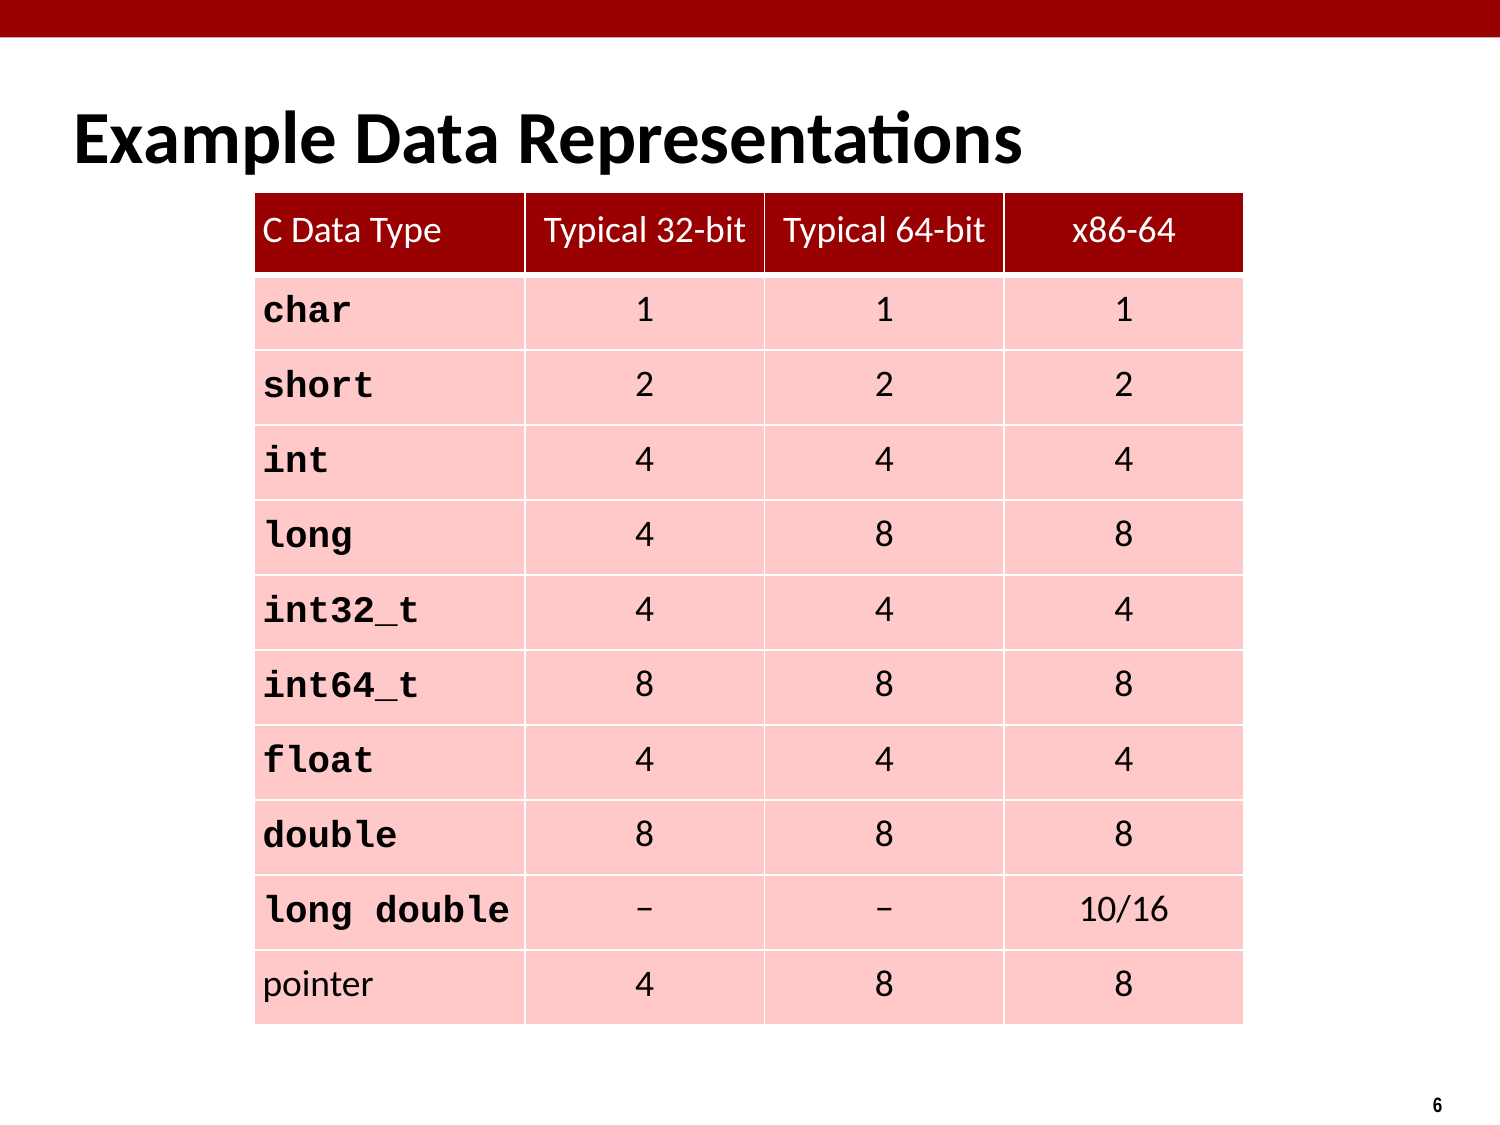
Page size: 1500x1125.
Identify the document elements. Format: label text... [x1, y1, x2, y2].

table_cell 4 [526, 951, 764, 1024]
table_cell 4 [765, 426, 1003, 499]
table_cell 2 [526, 351, 764, 424]
title Example Data Representations [58, 71, 1304, 197]
table_cell 8 [526, 801, 764, 874]
table_cell 1 [1005, 278, 1243, 349]
table_cell 8 [1005, 801, 1243, 874]
table_header x86-64 [1005, 193, 1243, 272]
table_cell 8 [1005, 951, 1243, 1024]
table_cell float [255, 726, 524, 799]
table_cell 4 [1005, 426, 1243, 499]
table_cell 8 [765, 651, 1003, 724]
table_cell 10/16 [1005, 876, 1243, 949]
table_cell double [255, 801, 524, 874]
table_cell 8 [765, 501, 1003, 574]
table_cell − [765, 876, 1003, 949]
table_cell 1 [765, 278, 1003, 349]
table_header Typical 32-bit [526, 193, 764, 272]
table_cell int64_t [255, 651, 524, 724]
table_cell 4 [1005, 576, 1243, 649]
table_cell 4 [765, 576, 1003, 649]
table_cell 8 [765, 951, 1003, 1024]
table_cell 2 [765, 351, 1003, 424]
table_cell 4 [1005, 726, 1243, 799]
table_cell 8 [1005, 651, 1243, 724]
table_header C Data Type [255, 193, 524, 272]
table_cell 4 [526, 726, 764, 799]
table_cell pointer [255, 951, 524, 1024]
table_cell long double [255, 876, 524, 949]
table_header Typical 64-bit [765, 193, 1003, 272]
table_cell int [255, 426, 524, 499]
table_cell 1 [526, 278, 764, 349]
table_cell int32_t [255, 576, 524, 649]
table_cell 4 [526, 576, 764, 649]
table_cell 2 [1005, 351, 1243, 424]
table_cell long [255, 501, 524, 574]
table_cell short [255, 351, 524, 424]
table_cell char [255, 278, 524, 349]
table_cell 8 [765, 801, 1003, 874]
table_cell 8 [526, 651, 764, 724]
table_cell − [526, 876, 764, 949]
table_cell 8 [1005, 501, 1243, 574]
table_cell 4 [526, 501, 764, 574]
table_cell 4 [526, 426, 764, 499]
table_cell 4 [765, 726, 1003, 799]
